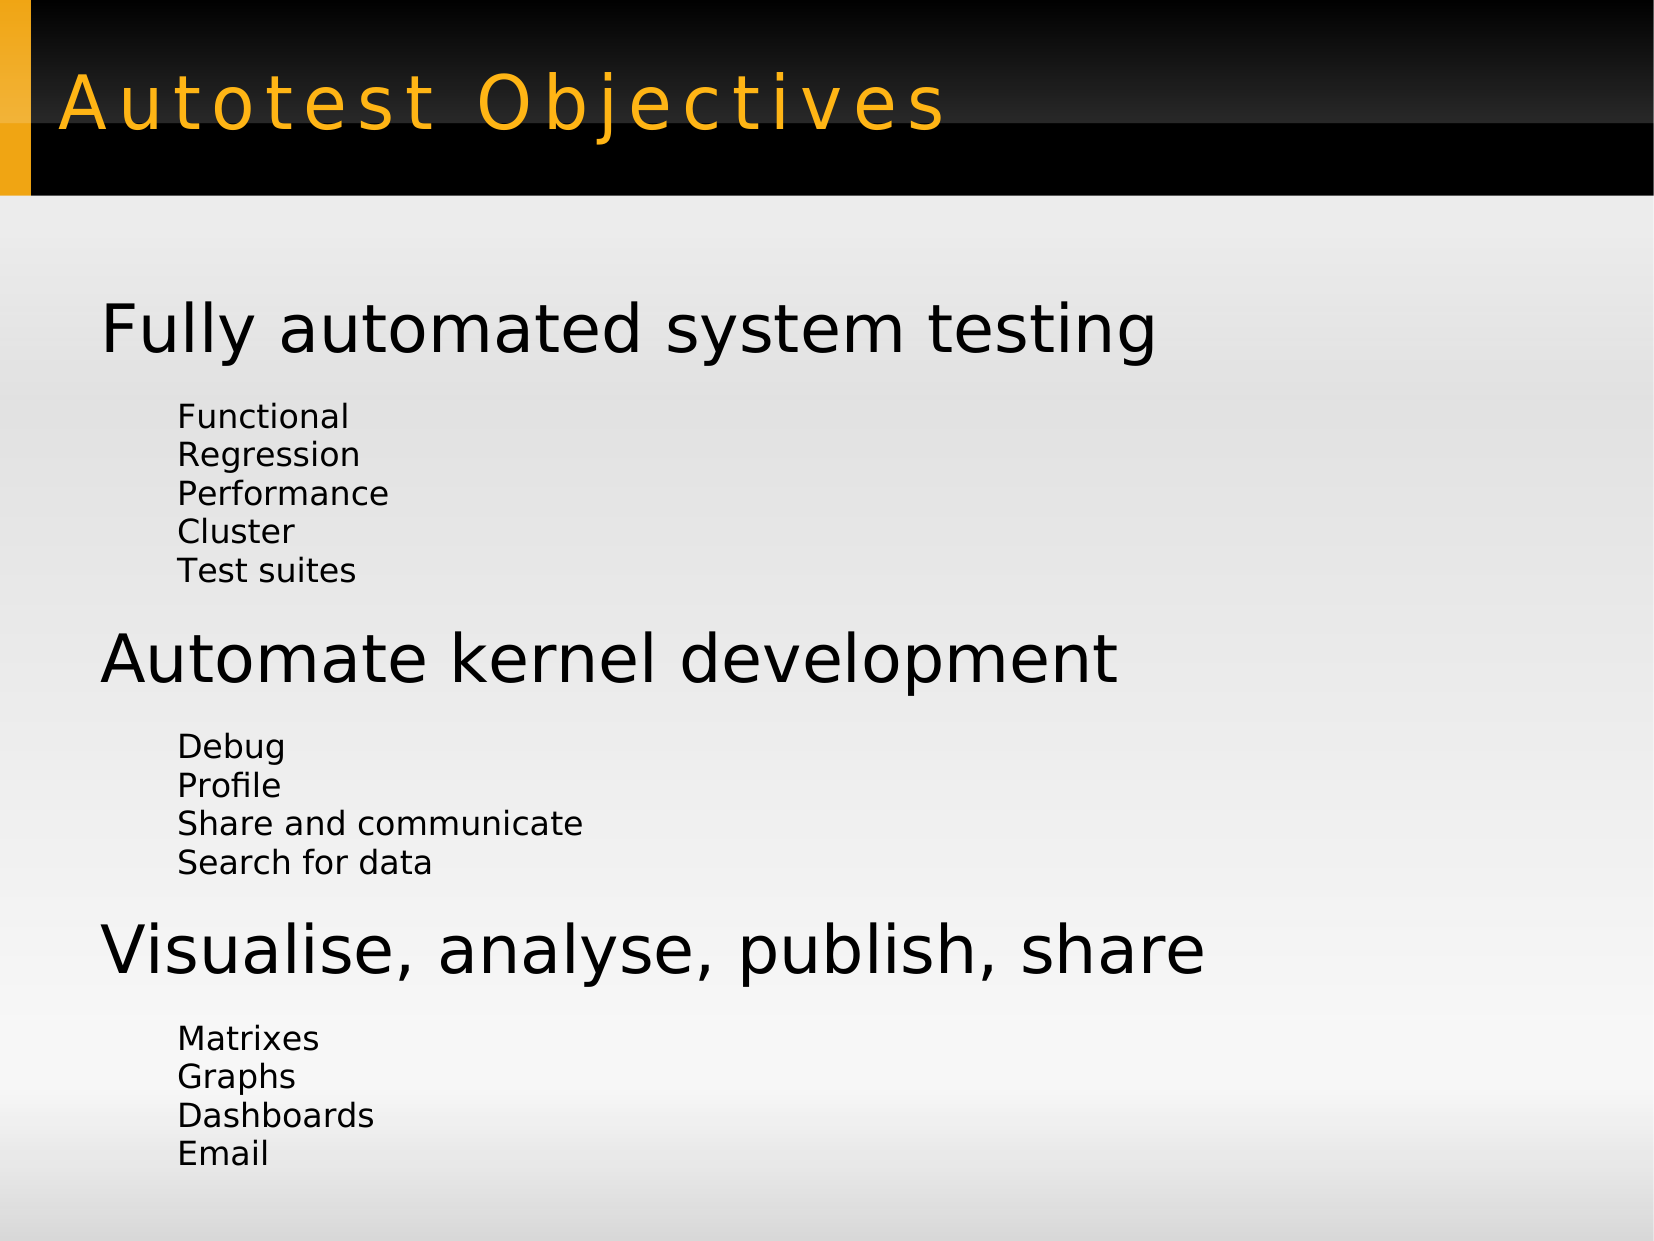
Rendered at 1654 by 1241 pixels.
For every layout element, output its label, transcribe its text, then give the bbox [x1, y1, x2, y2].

picture [0, 0, 1654, 1241]
title Autotest Objectives [59, 36, 1270, 171]
list Fully automated system testing Functional Regression Performance Cluster Test suites Automate kernel development Debug Profile Share and communicate Search for data Visualise, analyse, publish, share Matrixes Graphs Dashboards Email [82, 290, 1571, 1174]
